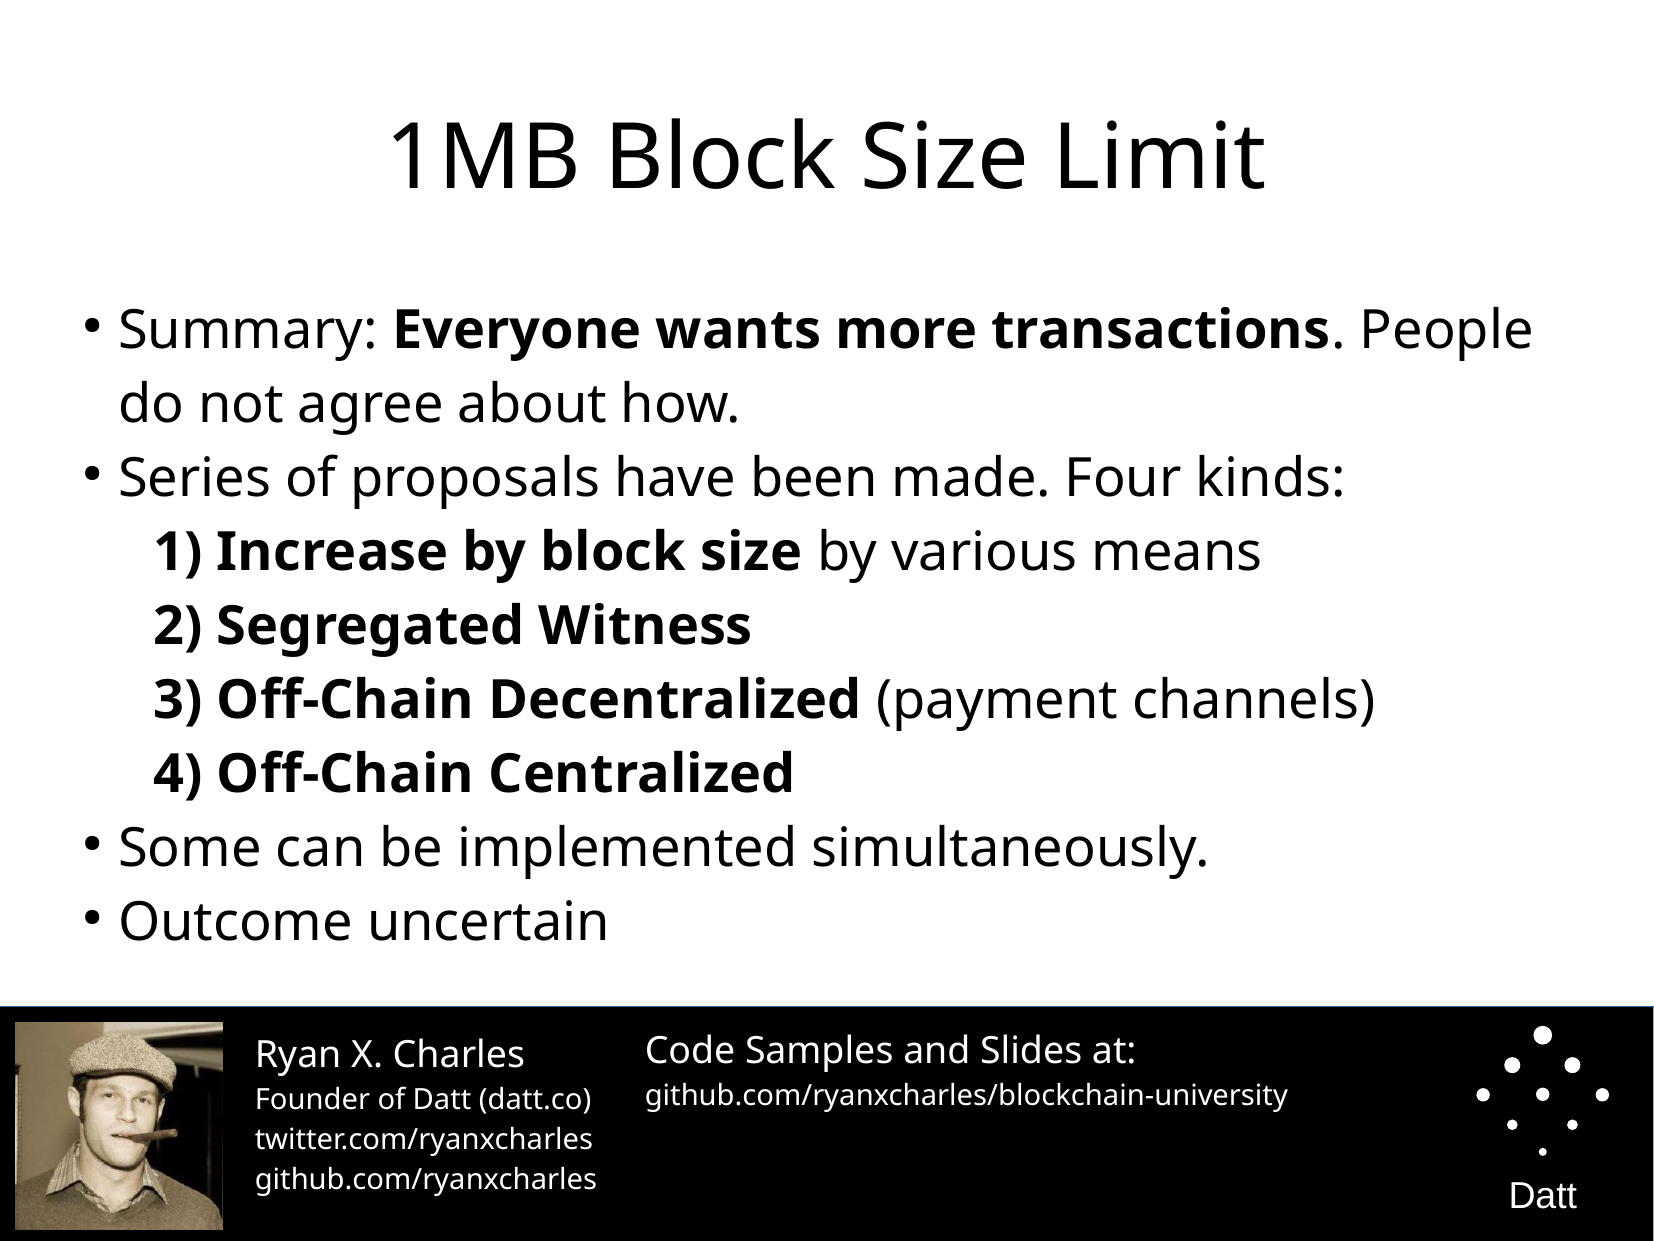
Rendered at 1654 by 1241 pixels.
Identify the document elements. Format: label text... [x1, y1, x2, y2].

picture [15, 1022, 223, 1231]
text_box Code Samples and Slides at: github.com/ryanxcharles/blockchain-university [630, 1015, 1403, 1156]
picture [1475, 1023, 1611, 1159]
text_box [0, 1006, 1654, 1241]
subtitle Summary: Everyone wants more transactions. People do not agree about how. Series of proposals have been made. Four kinds: 1) Increase by block size by various means 2) Segregated Witness 3) Off-Chain Decentralized (payment channels) 4) Off-Chain Centralized Some can be implemented simultaneously. Outcome uncertain [82, 290, 1571, 1006]
text_box Ryan X. Charles Founder of Datt (datt.co) twitter.com/ryanxcharles github.com/ryanxcharles [240, 1020, 976, 1241]
title 1MB Block Size Limit [82, 49, 1571, 257]
text_box Datt [1452, 1167, 1633, 1241]
